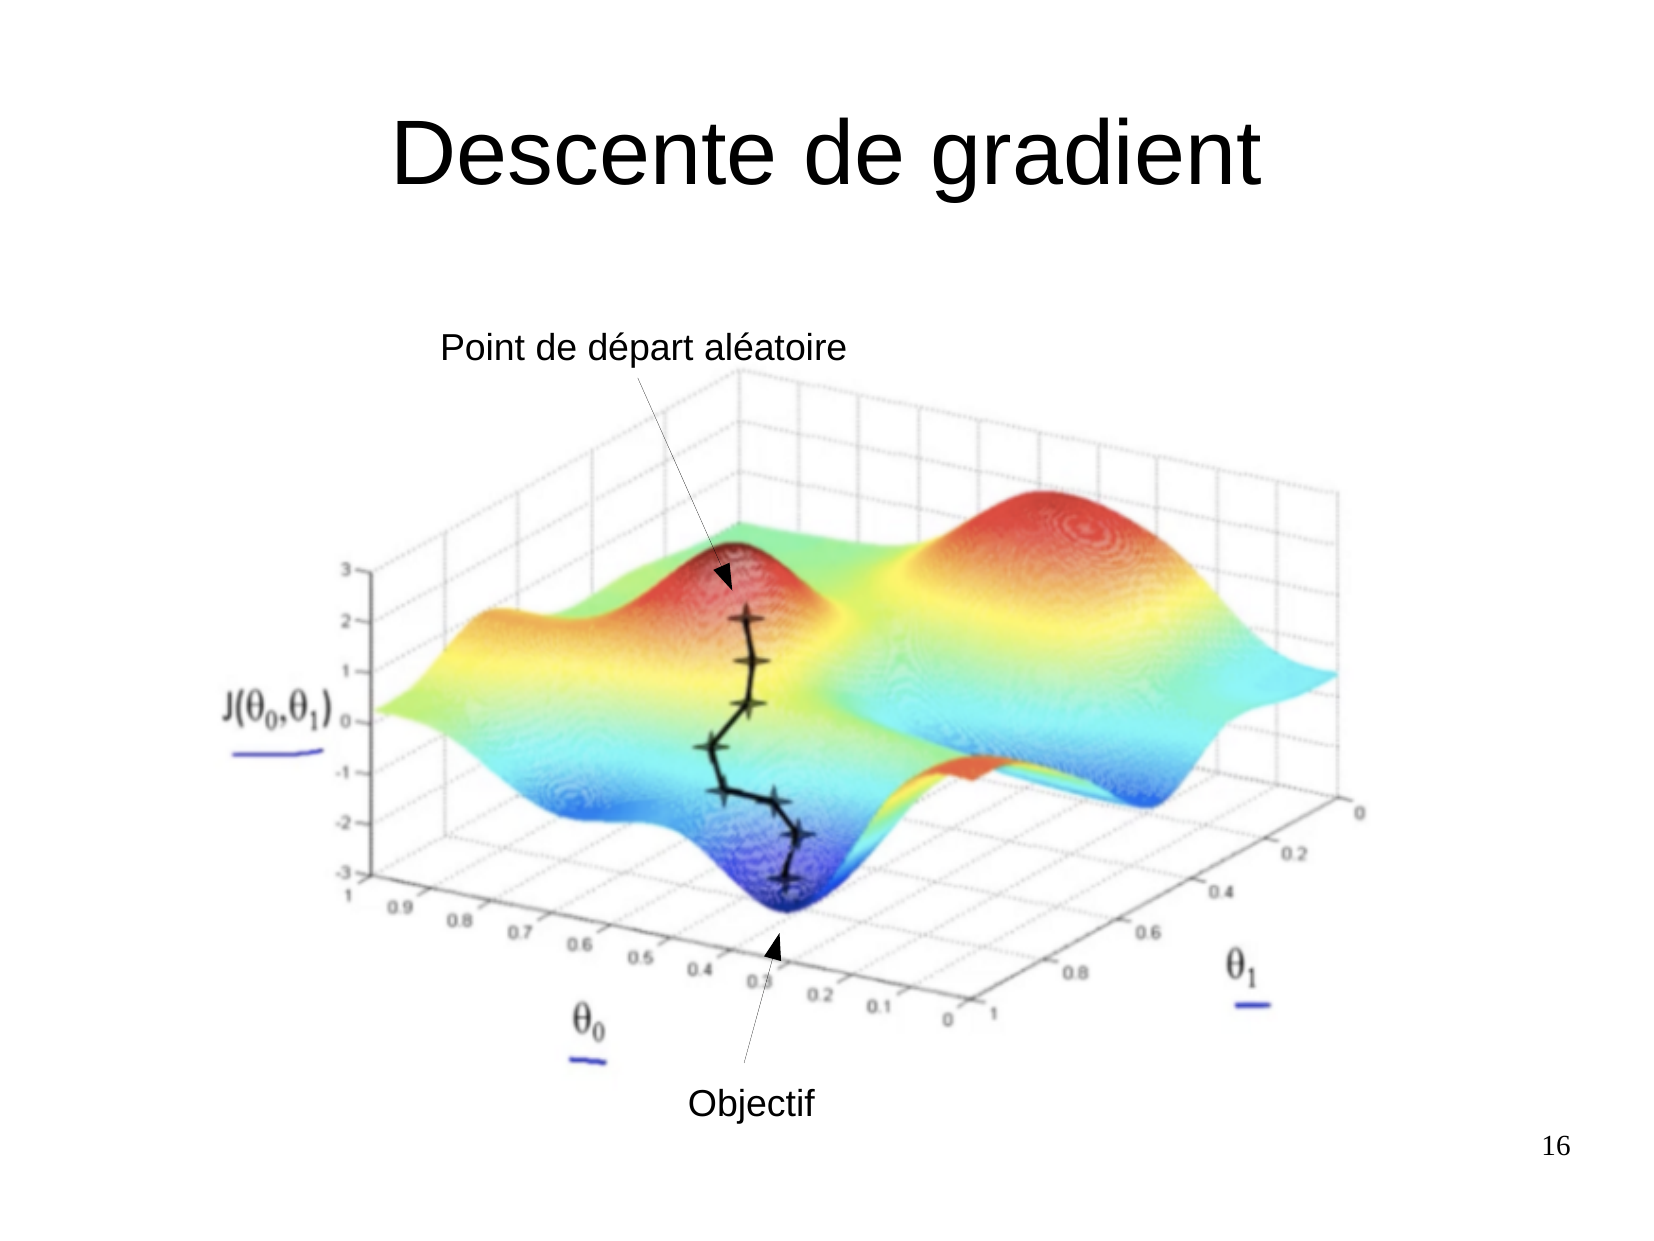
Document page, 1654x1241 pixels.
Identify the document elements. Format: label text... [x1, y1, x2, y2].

text_box Point de départ aléatoire [425, 318, 863, 418]
text_box Objectif [673, 1074, 922, 1132]
title Descente de gradient [82, 49, 1571, 257]
picture [177, 290, 1476, 1109]
